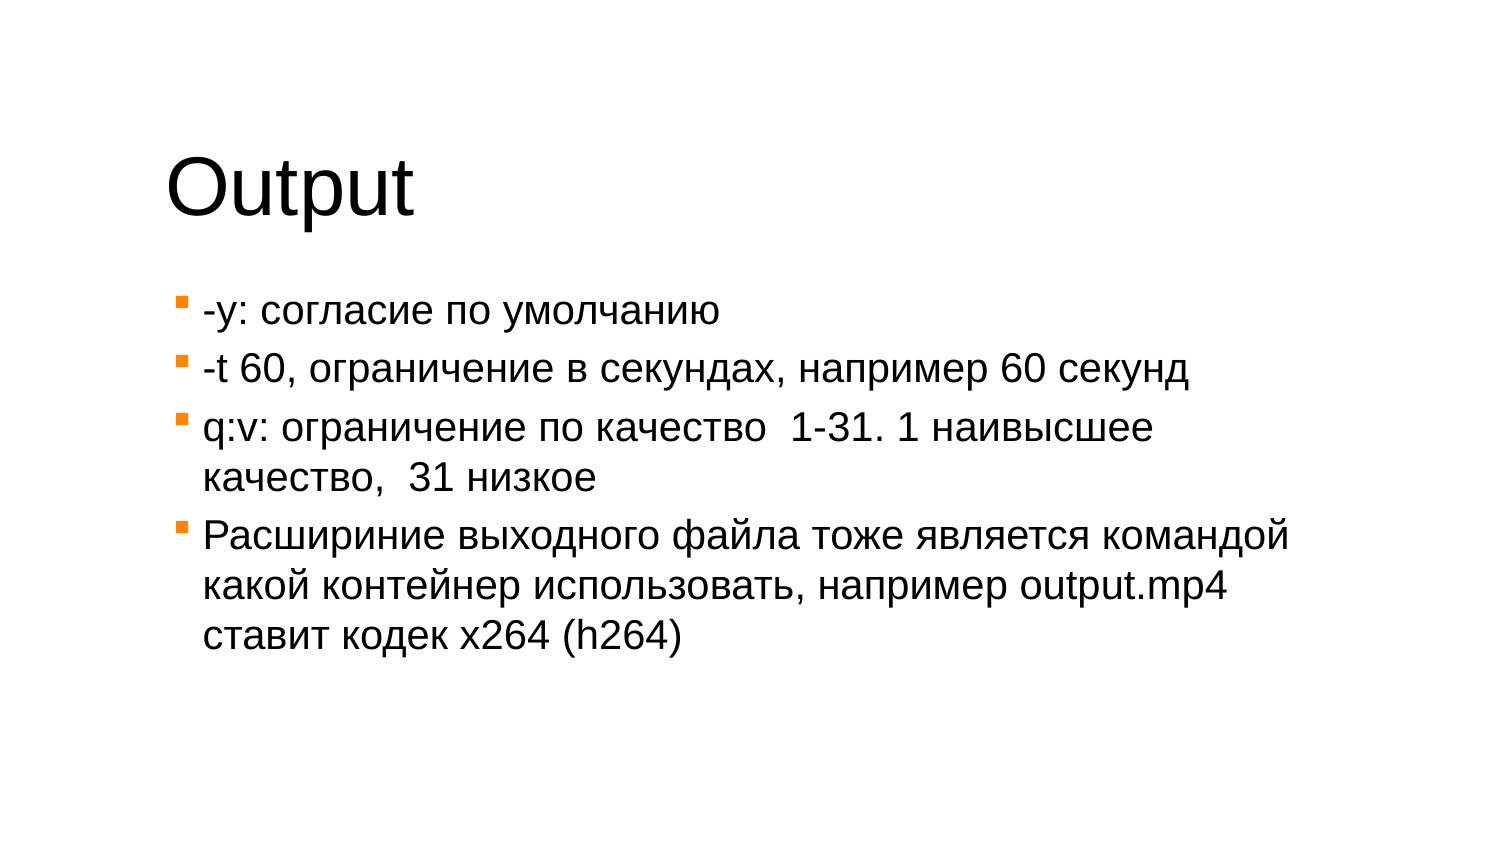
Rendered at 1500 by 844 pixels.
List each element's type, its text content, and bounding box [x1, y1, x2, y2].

list -y: согласие по умолчанию -t 60, ограничение в секундах, например 60 секунд q:v: ограничение по качество 1-31. 1 наивысшее качество, 31 низкое Расшириние выходного файла тоже является командой какой контейнер использовать, например output.mp4 ставит кодек x264 (h264) [150, 275, 1350, 844]
title Output [150, 50, 1350, 240]
